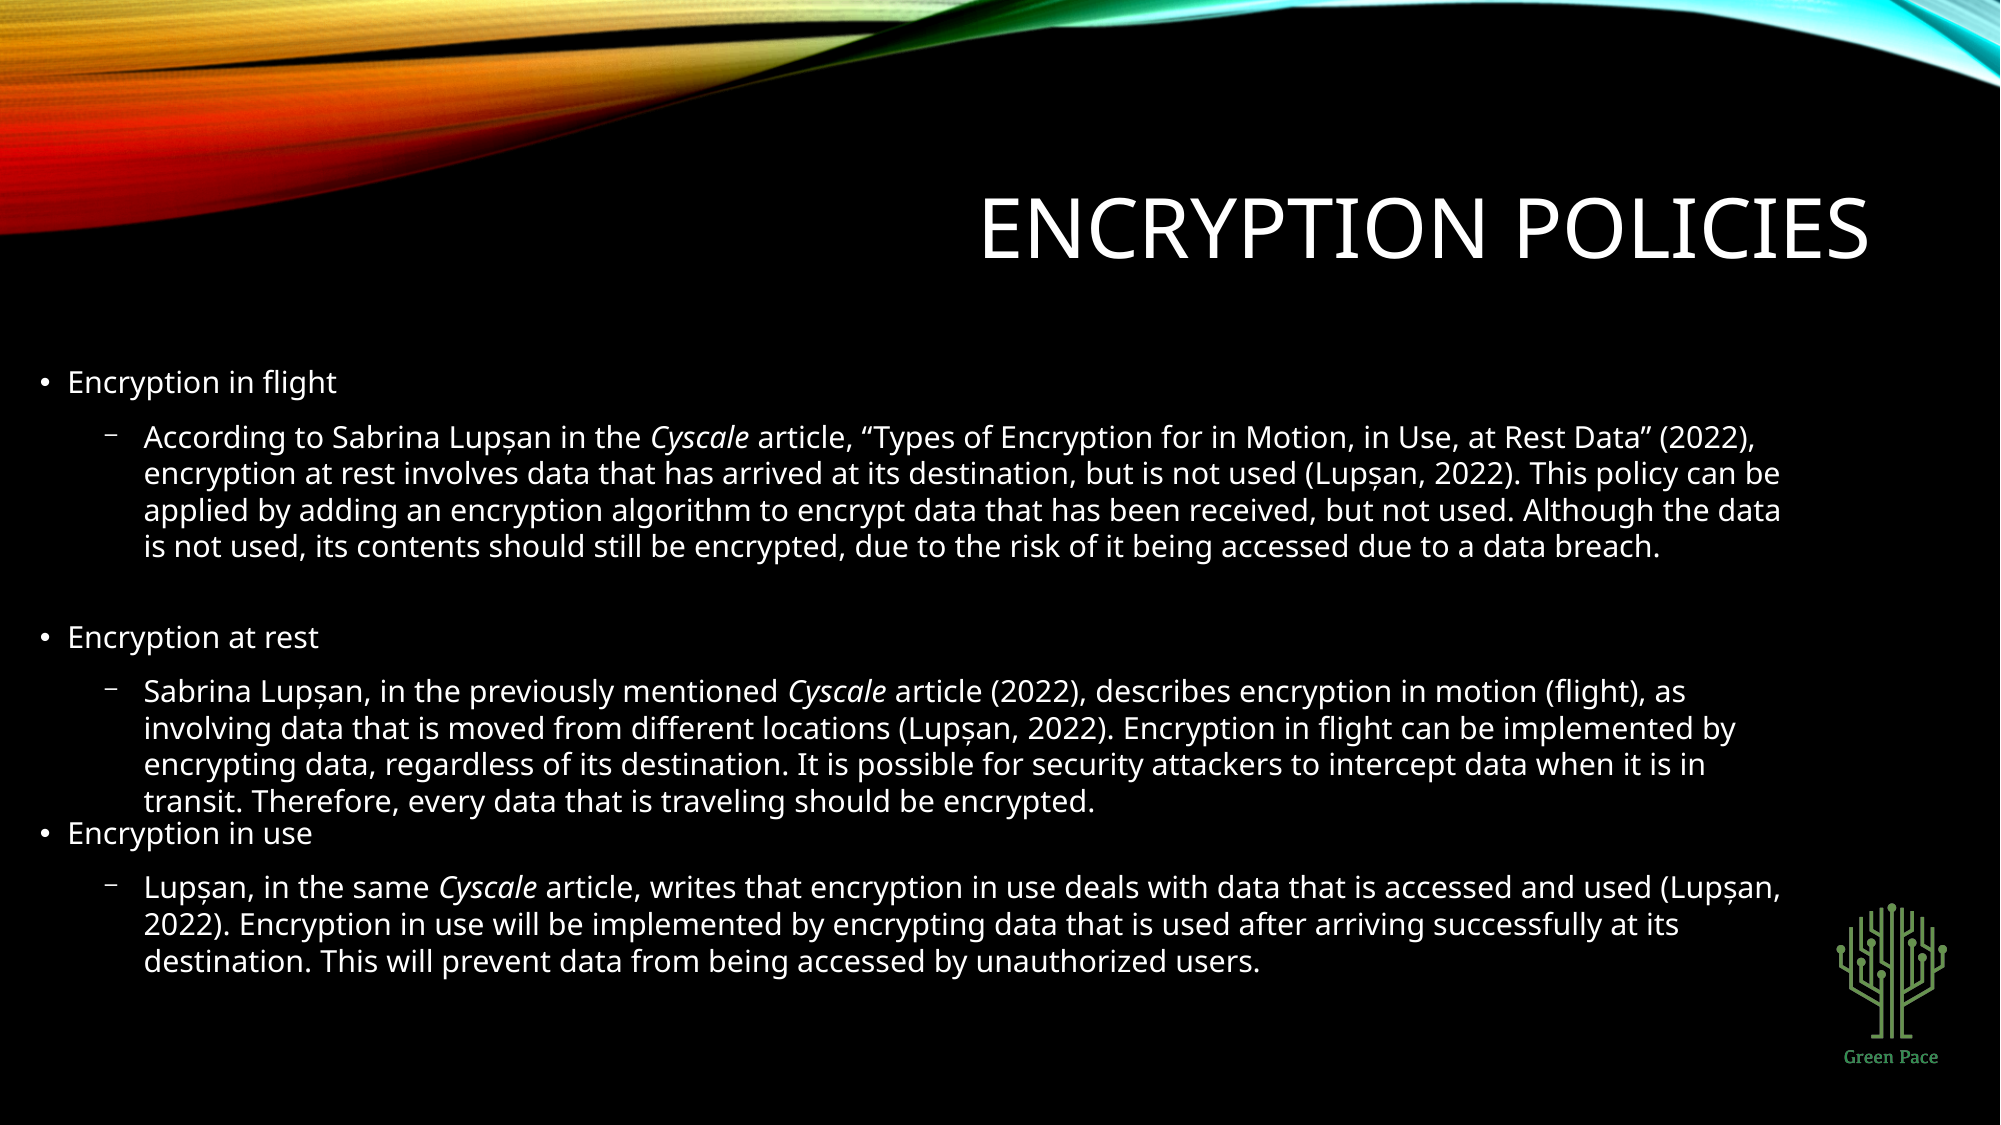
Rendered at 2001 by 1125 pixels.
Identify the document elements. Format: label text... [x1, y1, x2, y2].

list Encryption in flight According to Sabrina Lupșan in the Cyscale article, “Types of Encryption for in Motion, in Use, at Rest Data” (2022), encryption at rest involves data that has arrived at its destination, but is not used (Lupșan, 2022). This policy can be applied by adding an encryption algorithm to encrypt data that has been received, but not used. Although the data is not used, its contents should still be encrypted, due to the risk of it being accessed due to a data breach. Encryption at rest Sabrina Lupșan, in the previously mentioned Cyscale article (2022), describes encryption in motion (flight), as involving data that is moved from different locations (Lupșan, 2022). Encryption in flight can be implemented by encrypting data, regardless of its destination. It is possible for security attackers to intercept data when it is in transit. Therefore, every data that is traveling should be encrypted. Encryption in use Lupșan, in the same Cyscale article, writes that encryption in use deals with data that is accessed and used (Lupșan, 2022). Encryption in use will be implemented by encrypting data that is used after arriving successfully at its destination. This will prevent data from being accessed by unauthorized users. [25, 360, 1801, 1021]
picture [0, 0, 2000, 237]
picture [1818, 892, 1964, 1081]
title ENCRYPTION POLICIES [474, 125, 1888, 338]
